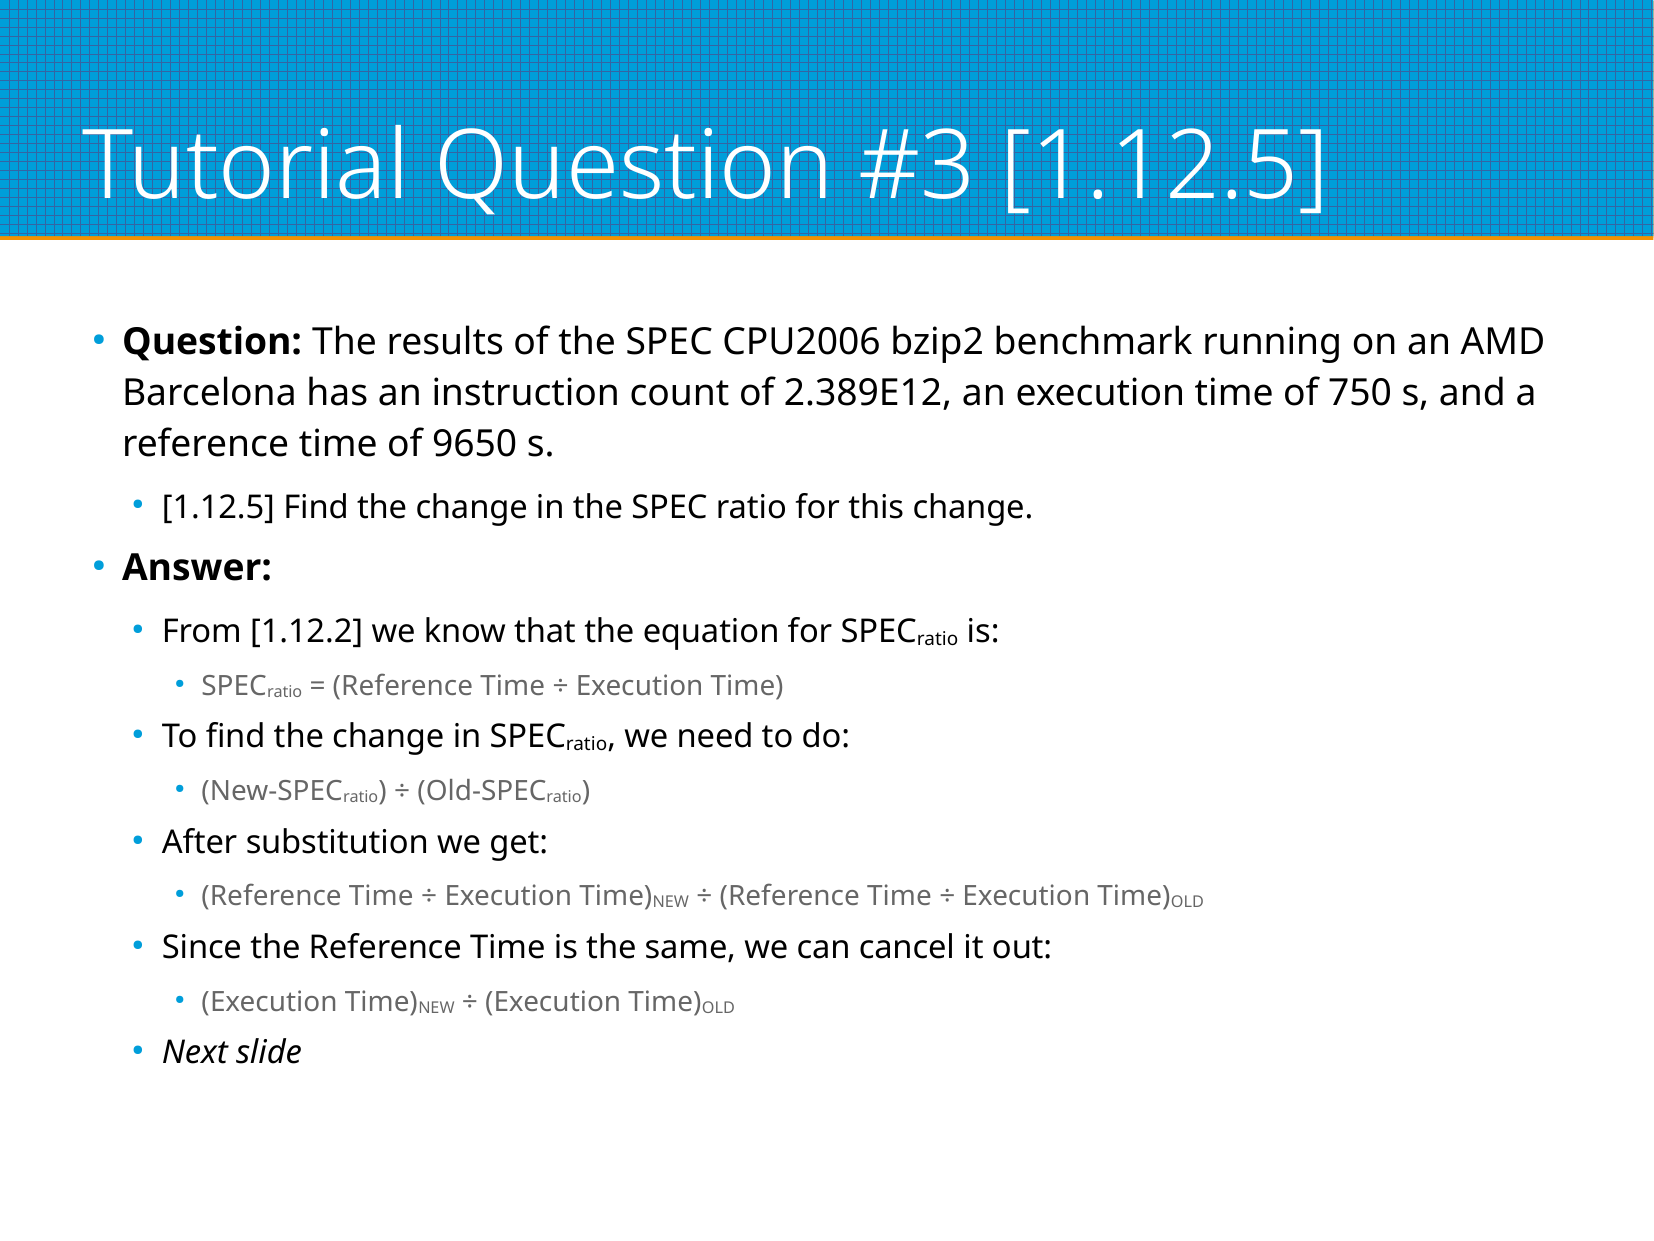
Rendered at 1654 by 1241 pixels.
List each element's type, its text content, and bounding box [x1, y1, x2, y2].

list Question: The results of the SPEC CPU2006 bzip2 benchmark running on an AMD Barcelona has an instruction count of 2.389E12, an execution time of 750 s, and a reference time of 9650 s. [1.12.5] Find the change in the SPEC ratio for this change. Answer: From [1.12.2] we know that the equation for SPECratio is: SPECratio = (Reference Time ÷ Execution Time) To find the change in SPECratio, we need to do: (New-SPECratio) ÷ (Old-SPECratio) After substitution we get: (Reference Time ÷ Execution Time)NEW ÷ (Reference Time ÷ Execution Time)OLD Since the Reference Time is the same, we can cancel it out: (Execution Time)NEW ÷ (Execution Time)OLD Next slide [82, 314, 1563, 1081]
title Tutorial Question #3 [1.12.5] [82, 19, 1571, 227]
